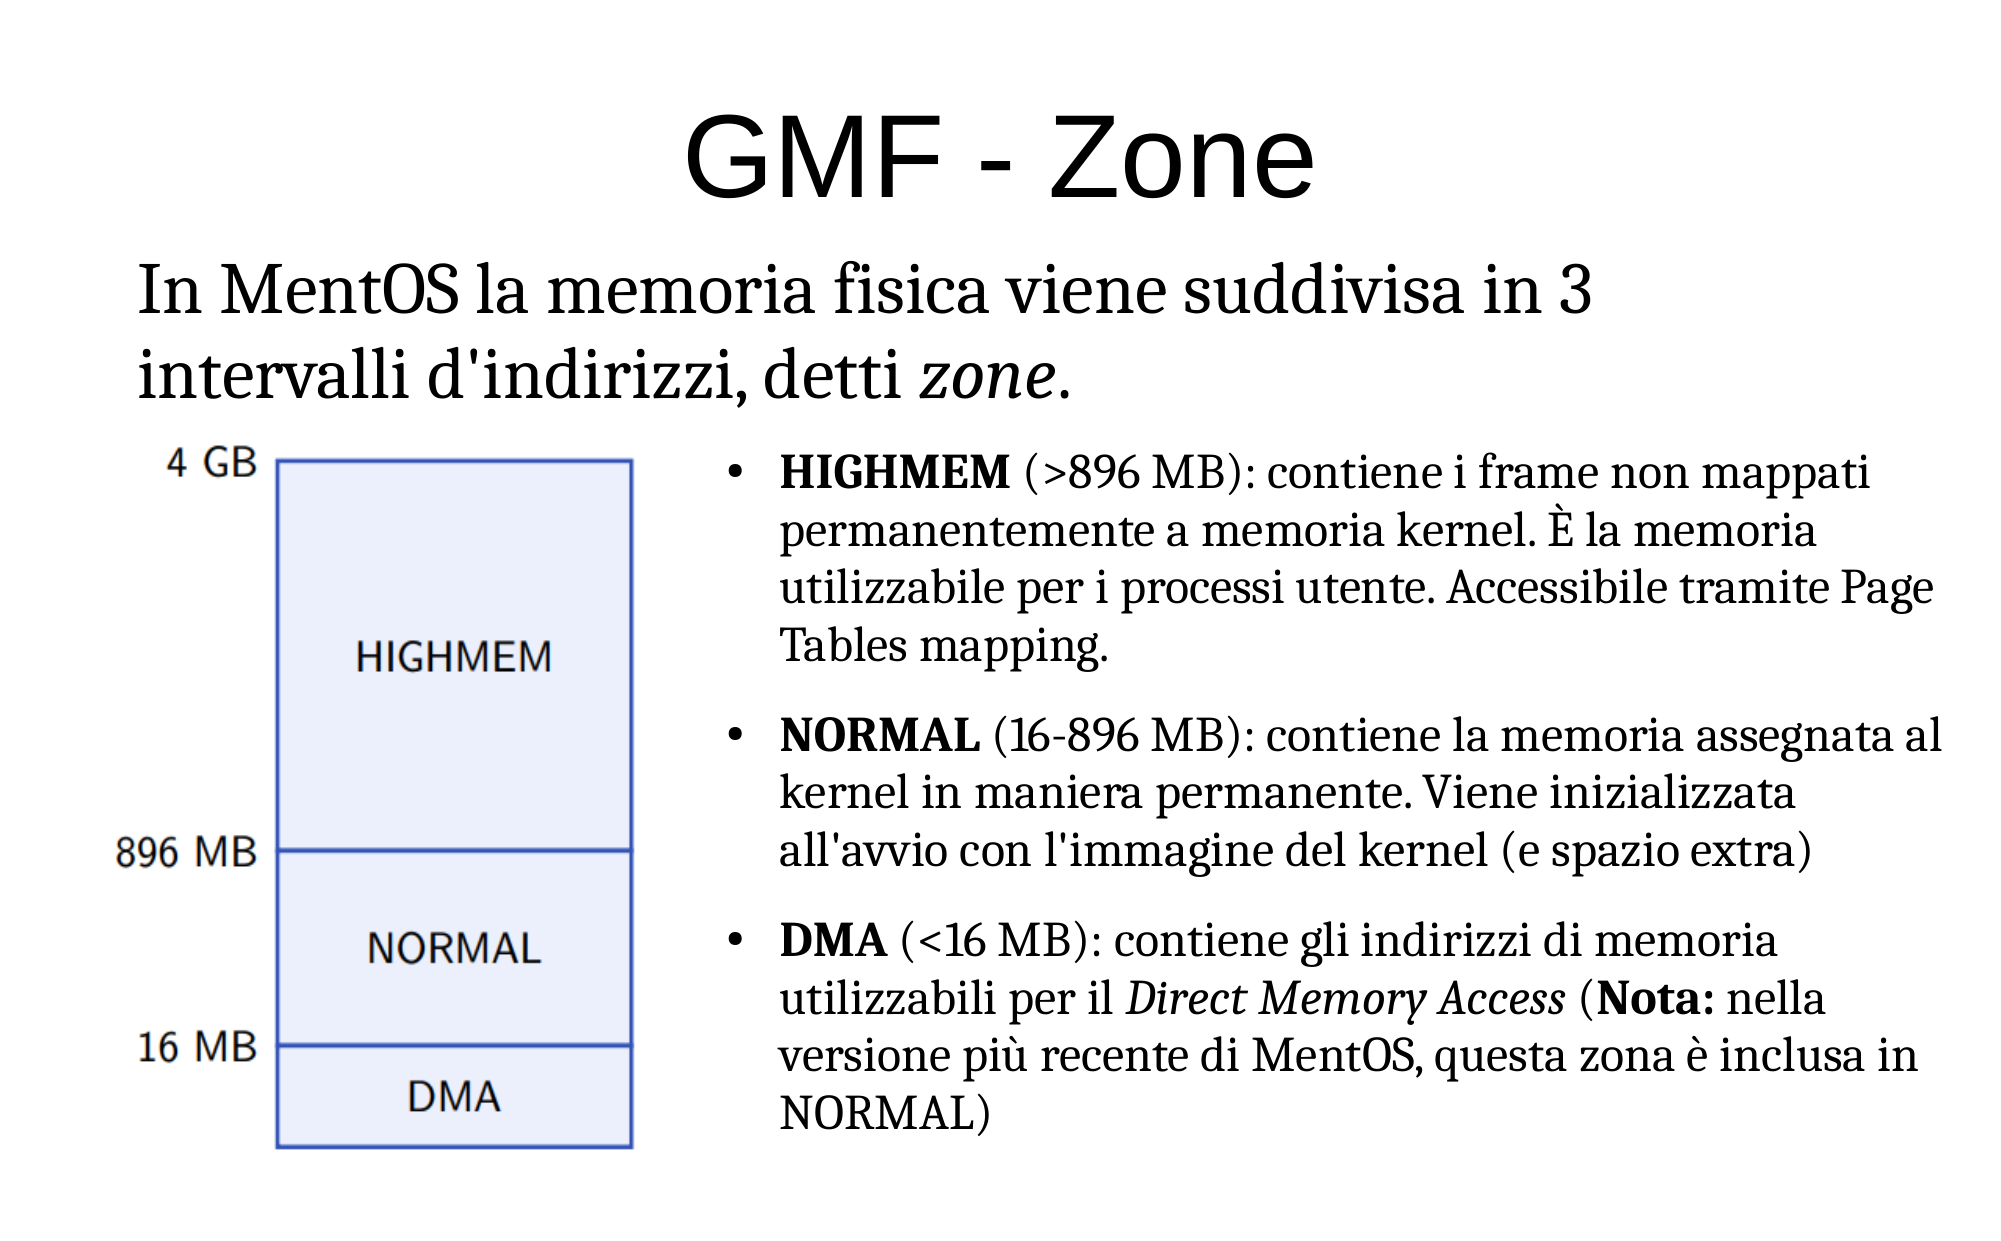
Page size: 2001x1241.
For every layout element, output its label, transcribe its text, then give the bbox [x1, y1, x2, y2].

list HIGHMEM (>896 MB): contiene i frame non mappati permanentemente a memoria kernel. È la memoria utilizzabile per i processi utente. Accessibile tramite Page Tables mapping. NORMAL (16-896 MB): contiene la memoria assegnata al kernel in maniera permanente. Viene inizializzata all'avvio con l'immagine del kernel (e spazio extra) DMA (<16 MB): contiene gli indirizzi di memoria utilizzabili per il Direct Memory Access (Nota: nella versione più recente di MentOS, questa zona è inclusa in NORMAL) [708, 443, 1961, 1241]
title GMF - Zone [137, 65, 1863, 247]
picture [79, 427, 697, 1172]
list In MentOS la memoria fisica viene suddivisa in 3 intervalli d'indirizzi, detti zone. [137, 247, 1863, 423]
